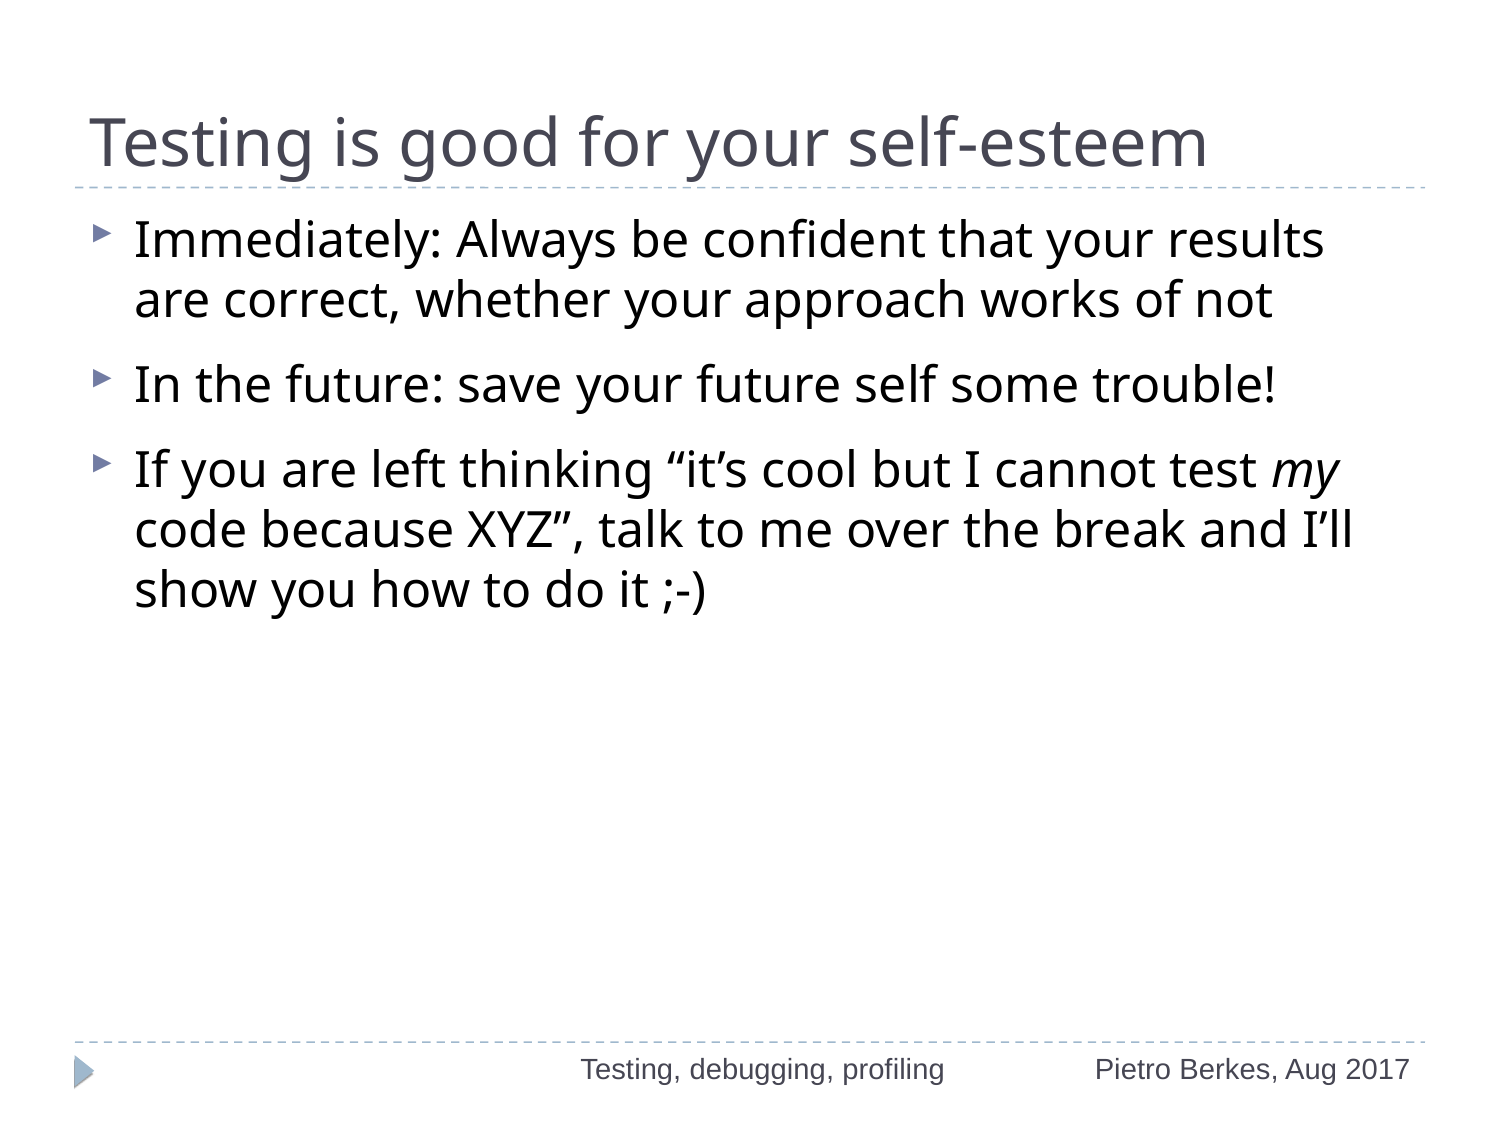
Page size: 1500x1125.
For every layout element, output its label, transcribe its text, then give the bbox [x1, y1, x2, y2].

slide_number Pietro Berkes, Aug 2017 [1051, 1042, 1426, 1103]
list Immediately: Always be confident that your results are correct, whether your approach works of not In the future: save your future self some trouble! If you are left thinking “it’s cool but I cannot test my code because XYZ”, talk to me over the break and I’ll show you how to do it ;-) [75, 200, 1425, 1010]
title Testing is good for your self-esteem [75, 24, 1425, 188]
footer Testing, debugging, profiling [475, 1042, 1051, 1103]
